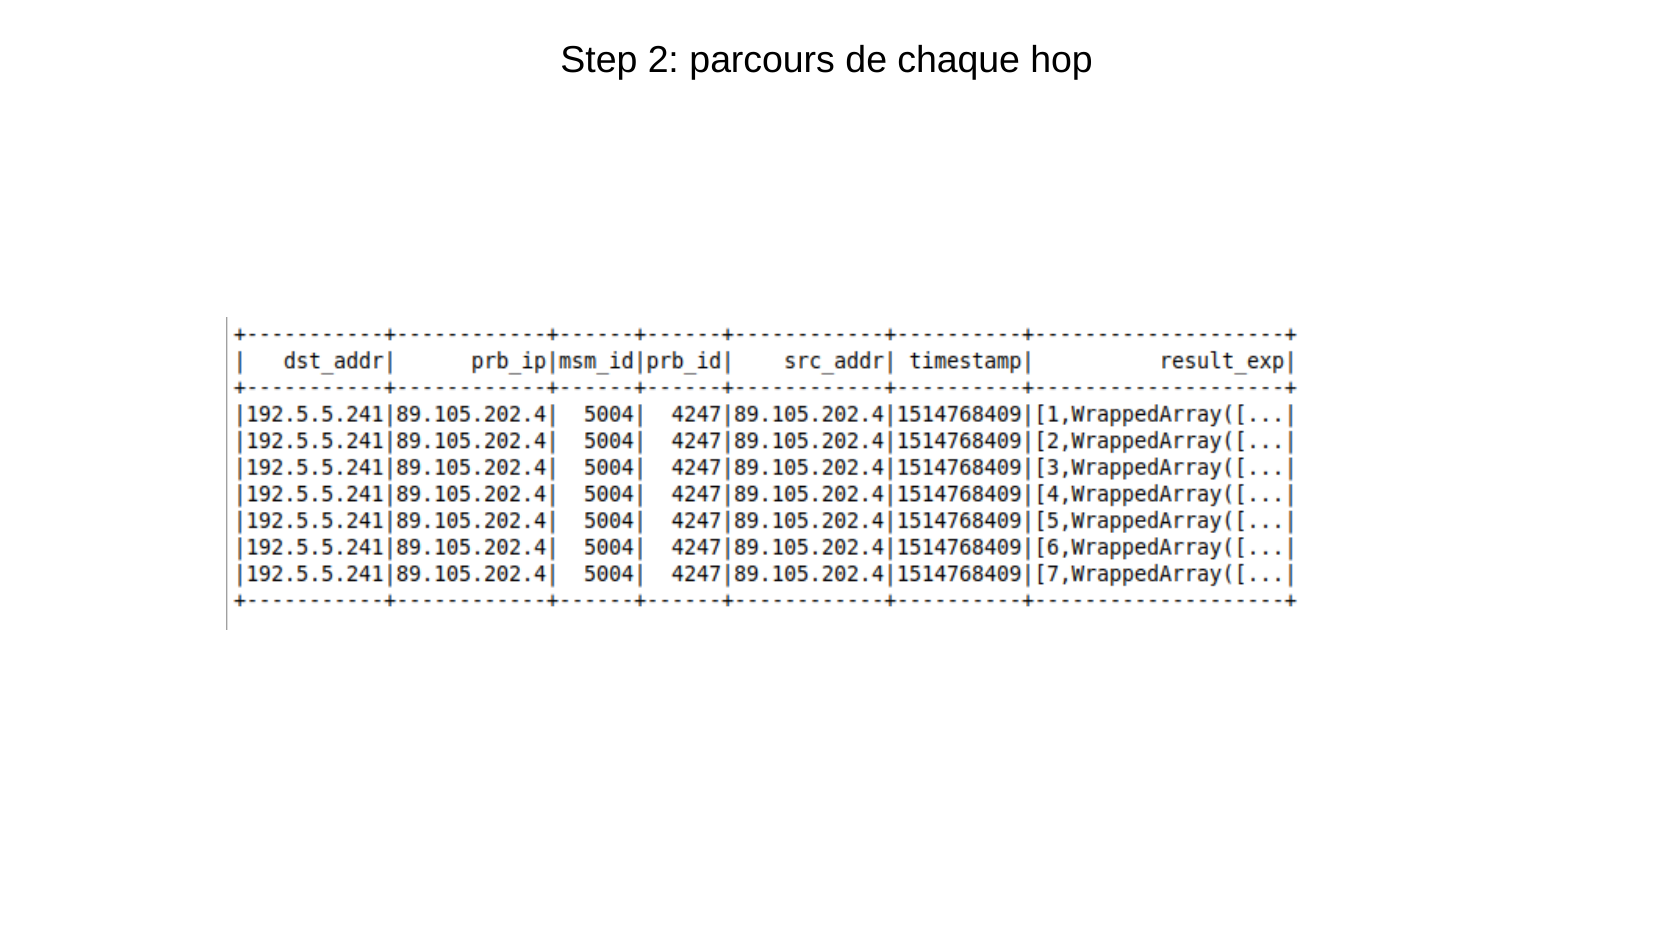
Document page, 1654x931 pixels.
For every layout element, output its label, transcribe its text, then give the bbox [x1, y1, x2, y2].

picture [226, 317, 1319, 630]
title Step 2: parcours de chaque hop [82, 13, 1571, 107]
